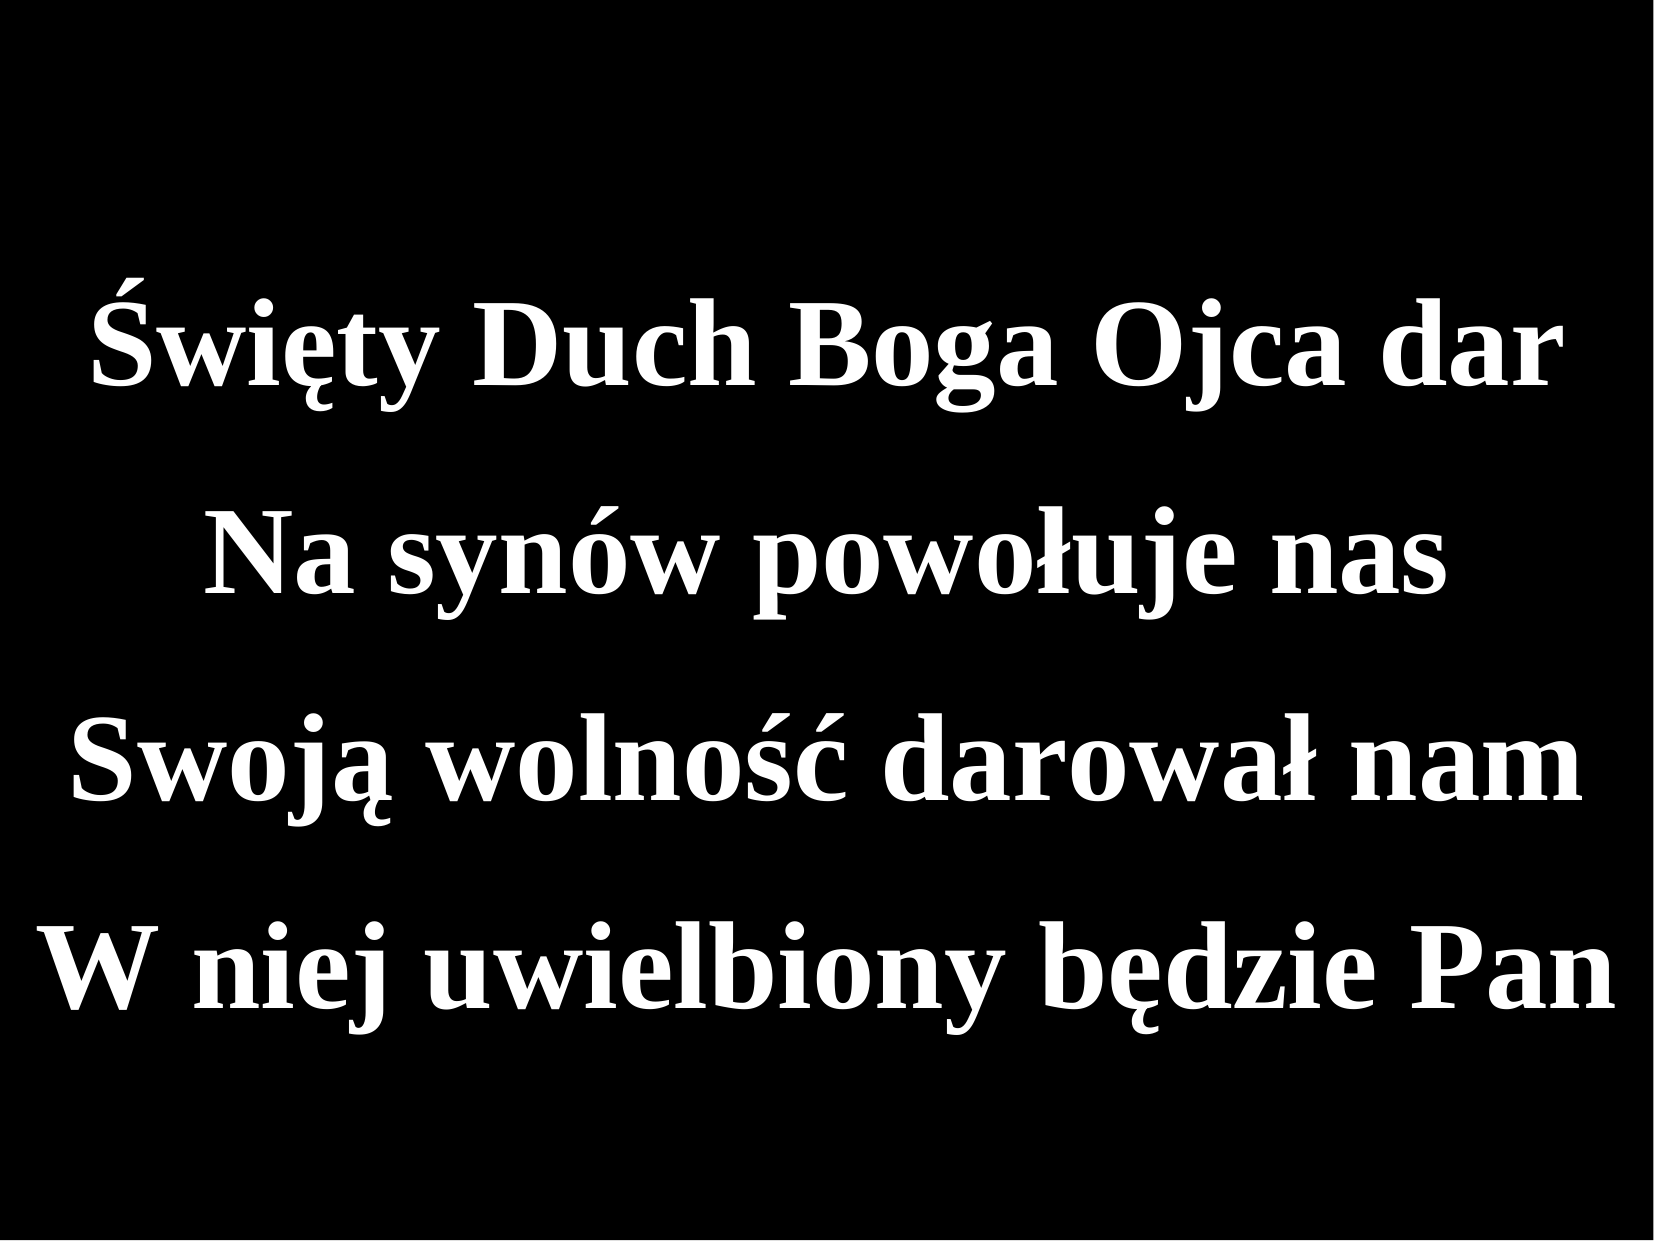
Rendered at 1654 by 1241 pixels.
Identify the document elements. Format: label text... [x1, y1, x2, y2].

title Święty Duch Boga Ojca dar Na synów powołuje nas Swoją wolność darował nam W niej uwielbiony będzie Pan [0, 0, 1654, 1241]
